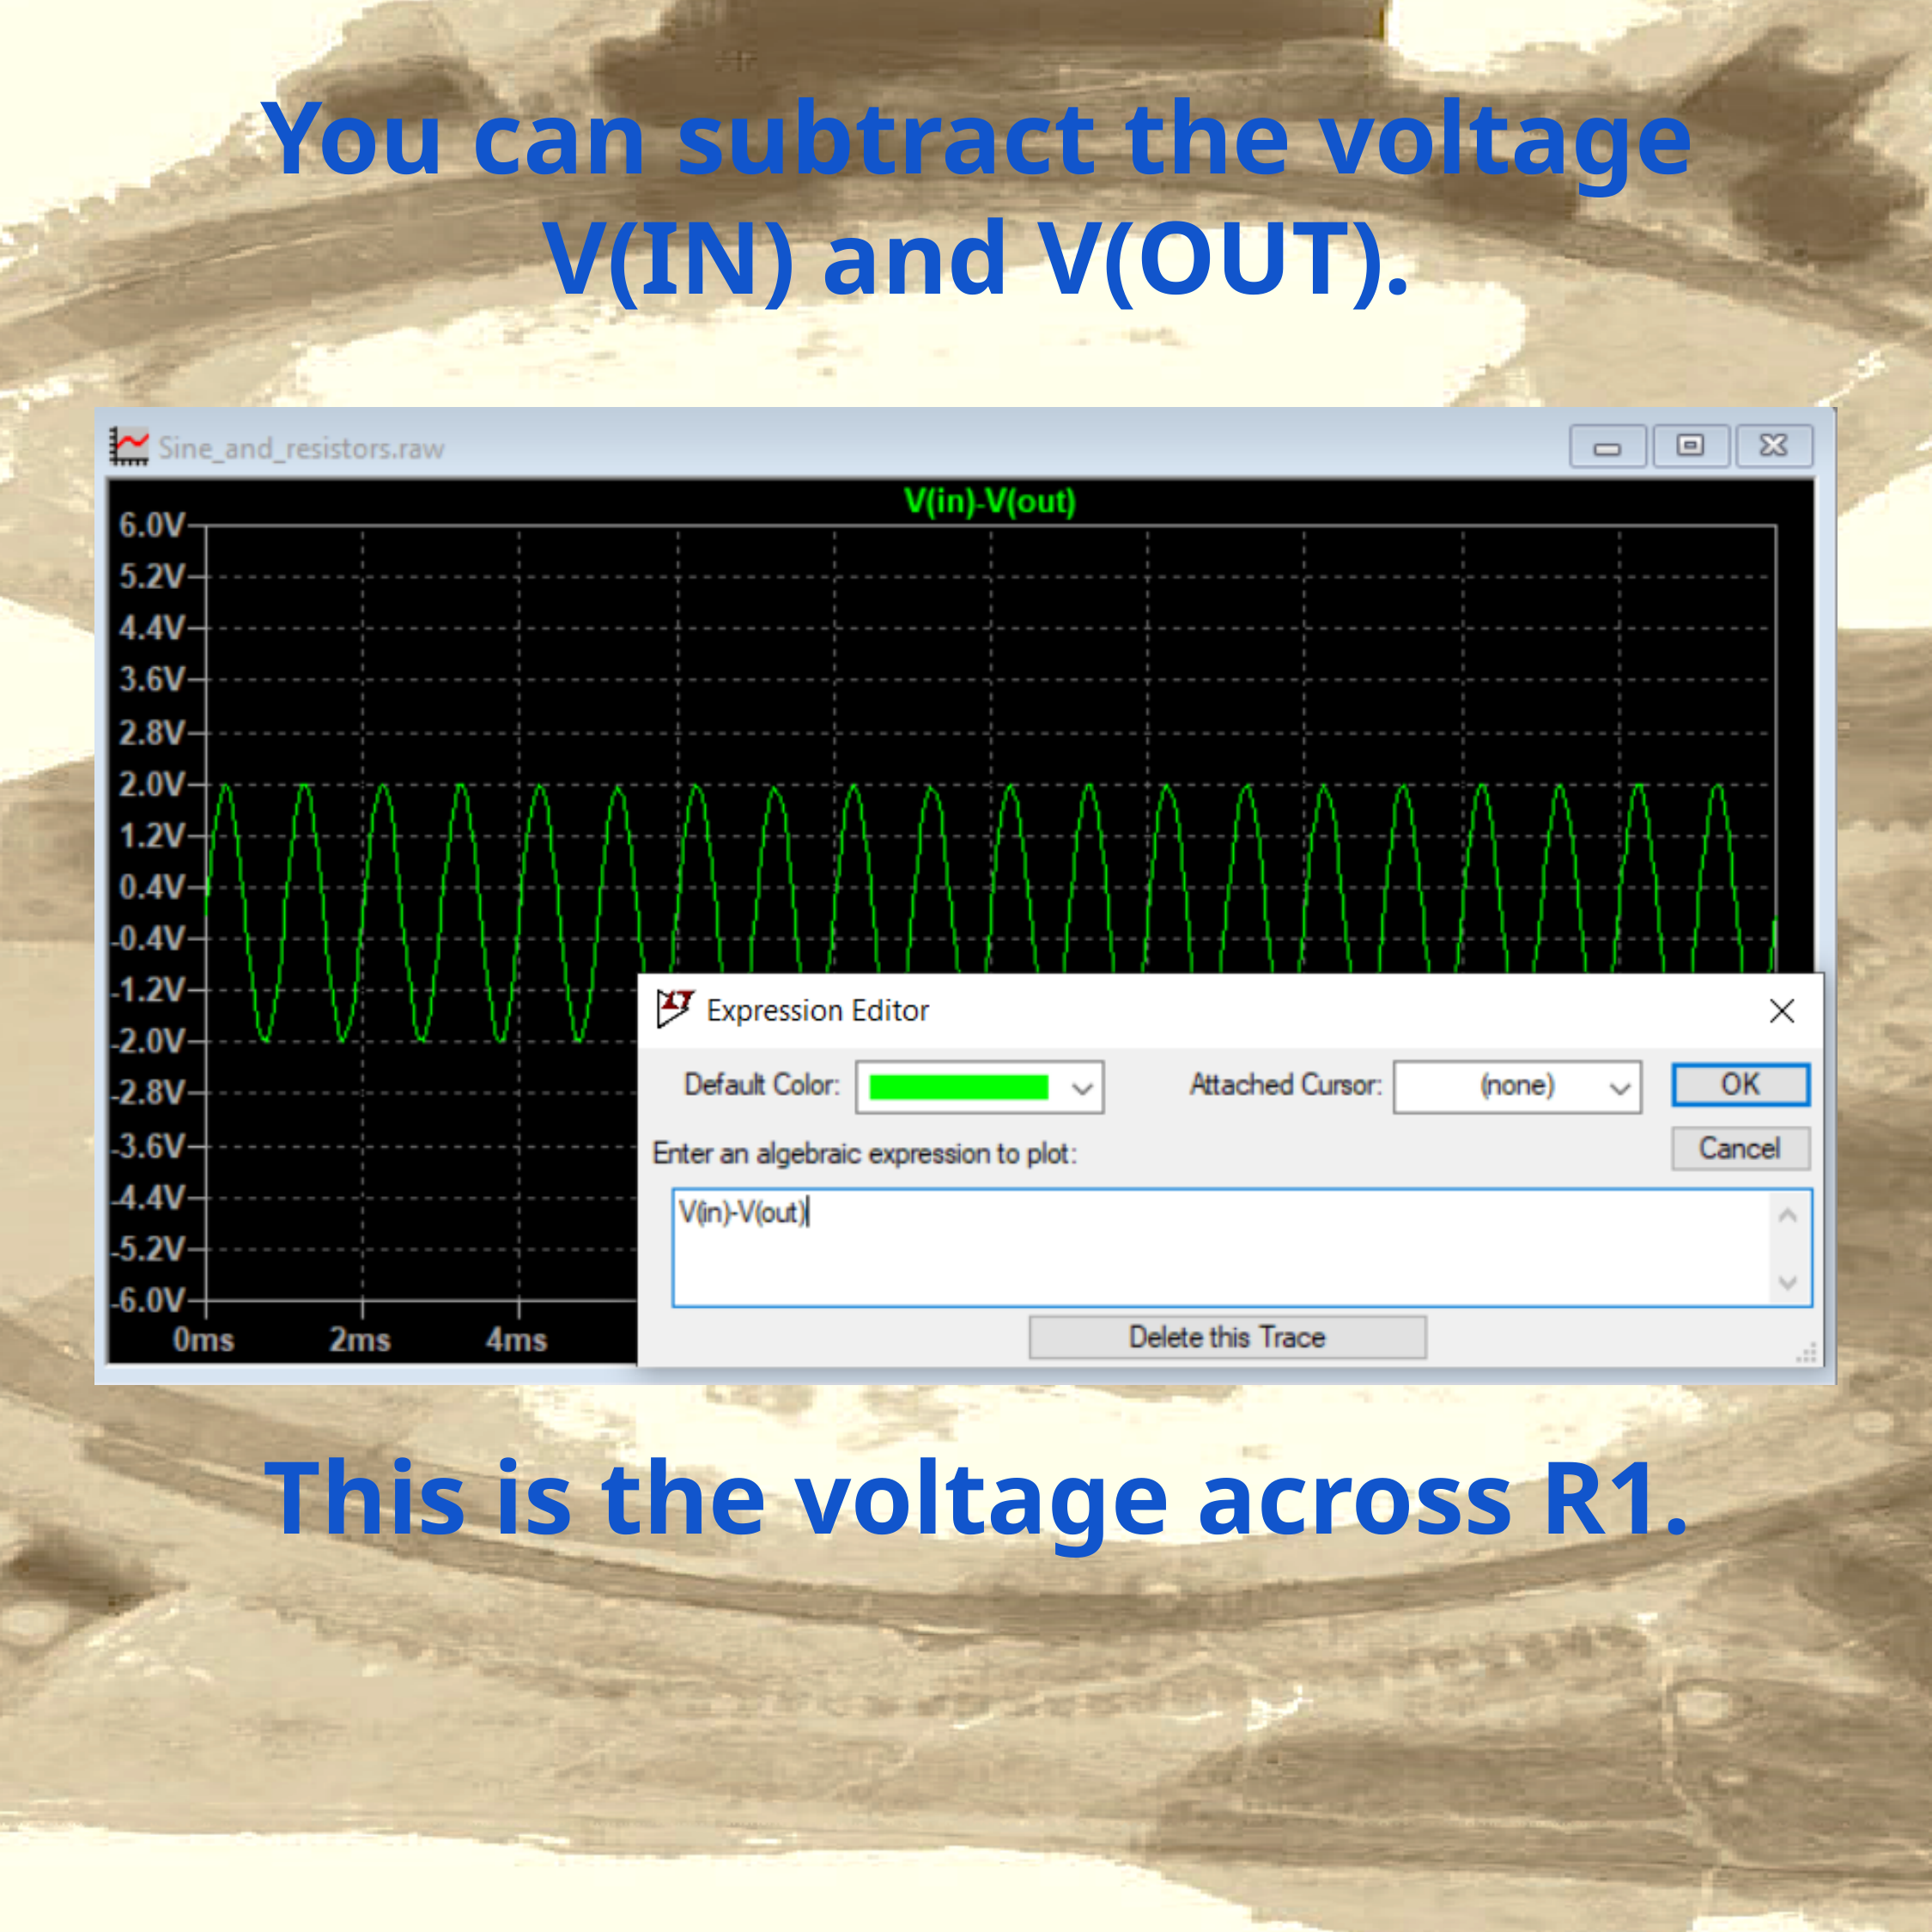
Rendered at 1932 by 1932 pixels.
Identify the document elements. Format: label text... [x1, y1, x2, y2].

text_box This is the voltage across R1. [71, 1421, 1884, 1758]
picture [0, 0, 1932, 1932]
text_box You can subtract the voltage V(IN) and V(OUT). [71, 60, 1884, 372]
